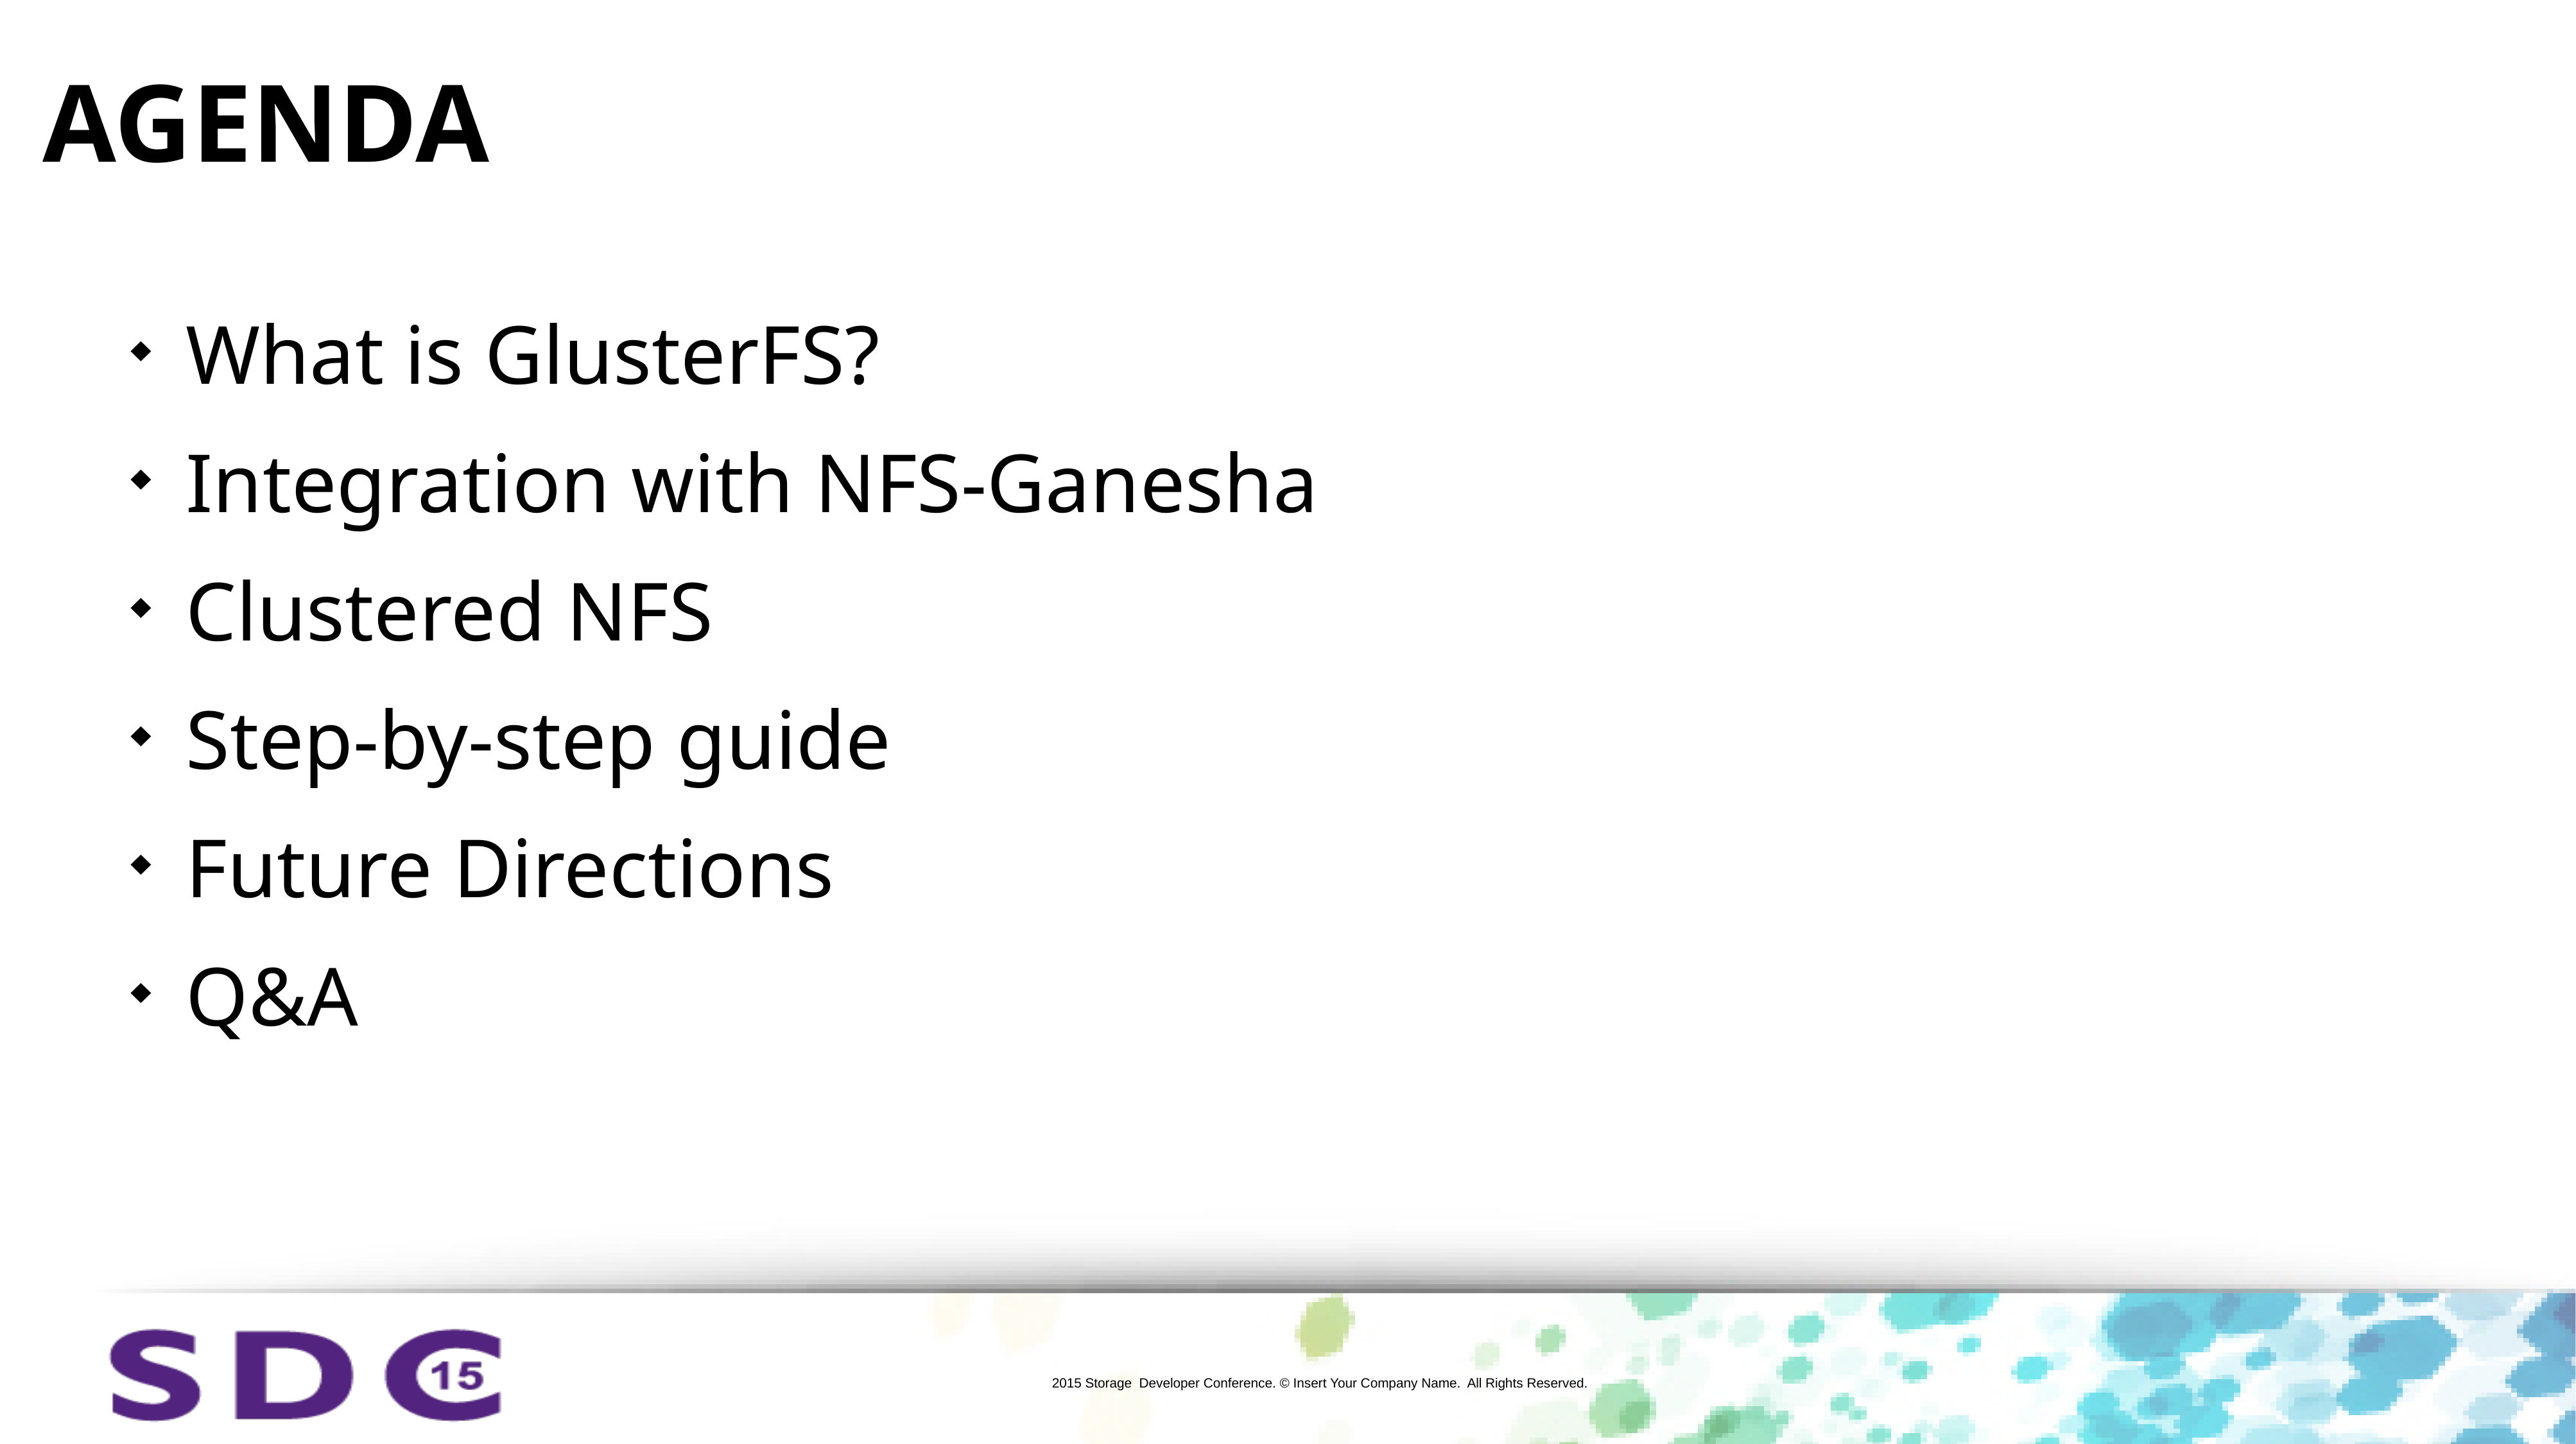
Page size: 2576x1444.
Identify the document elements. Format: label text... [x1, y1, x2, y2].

picture [0, 994, 2576, 1444]
title AGENDA [42, 0, 2361, 241]
list What is GlusterFS? Integration with NFS-Ganesha Clustered NFS Step-by-step guide Future Directions Q&A [119, 298, 2438, 1118]
